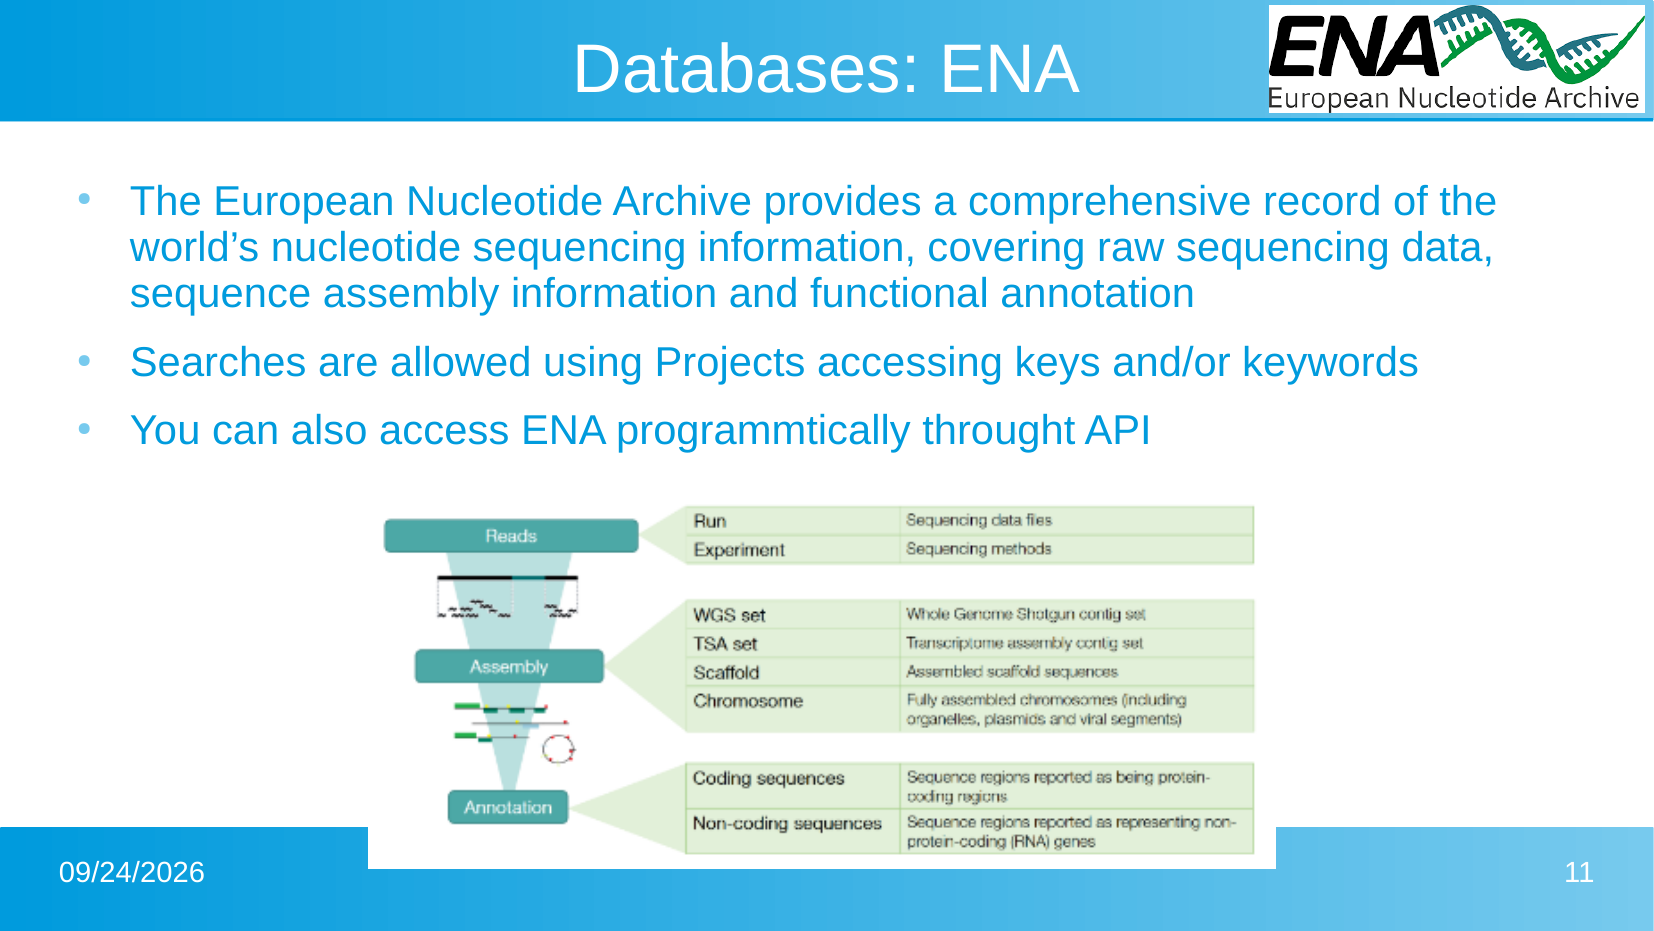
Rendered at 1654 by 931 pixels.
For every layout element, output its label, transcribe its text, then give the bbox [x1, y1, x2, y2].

picture [1269, 5, 1645, 113]
list The European Nucleotide Archive provides a comprehensive record of the world’s nucleotide sequencing information, covering raw sequencing data, sequence assembly information and functional annotation Searches are allowed using Projects accessing keys and/or keywords You can also access ENA programmtically throught API [59, 177, 1595, 488]
picture [368, 487, 1276, 869]
title Databases: ENA [59, 29, 1269, 108]
